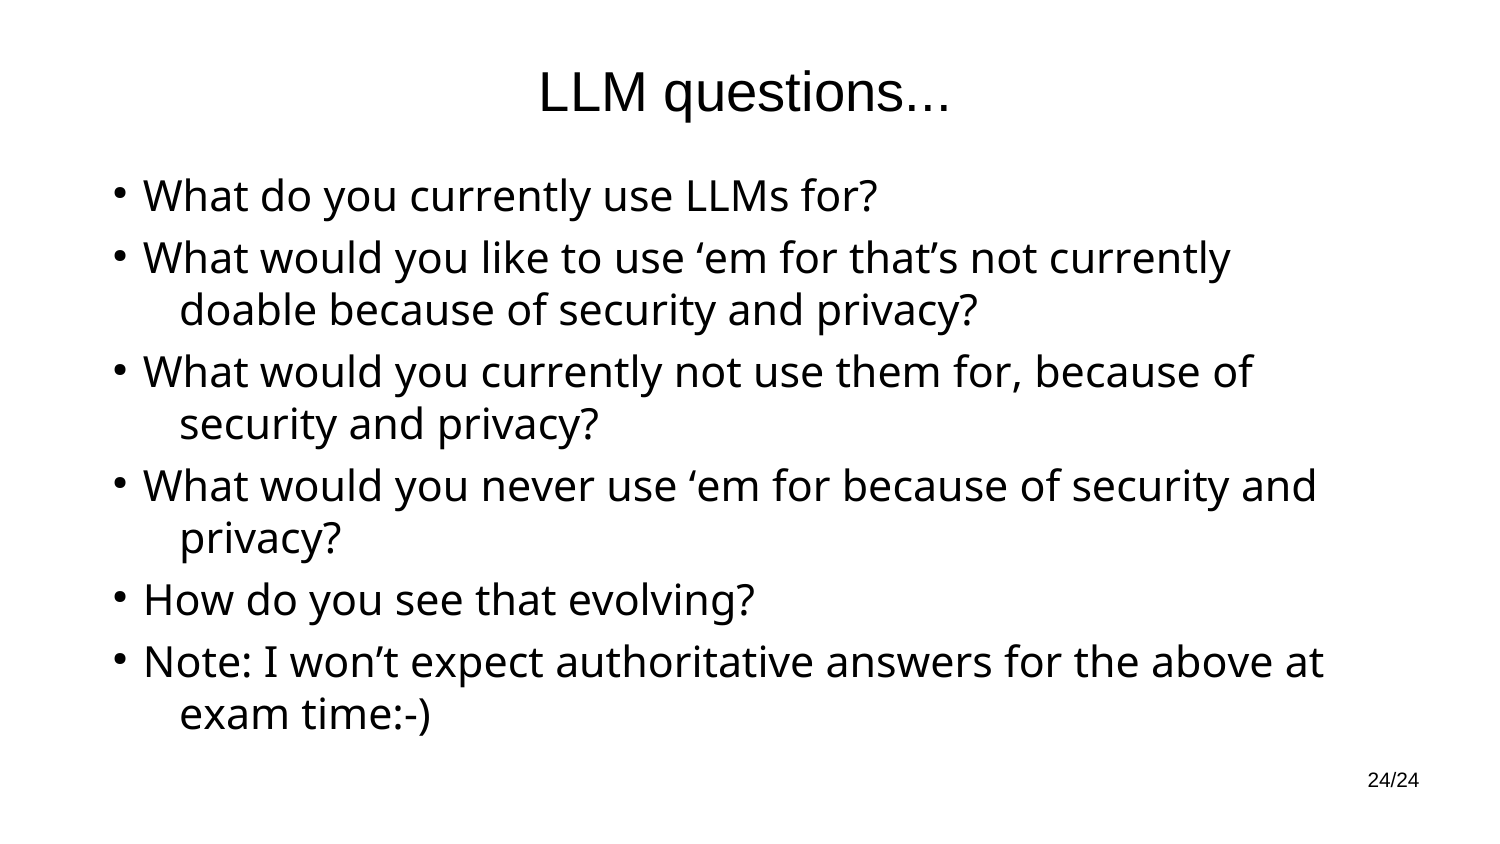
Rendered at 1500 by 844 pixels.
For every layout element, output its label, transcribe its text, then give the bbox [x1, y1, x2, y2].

title LLM questions... [112, 22, 1379, 157]
list What do you currently use LLMs for? What would you like to use ‘em for that’s not currently doable because of security and privacy? What would you currently not use them for, because of security and privacy? What would you never use ‘em for because of security and privacy? How do you see that evolving? Note: I won’t expect authoritative answers for the above at exam time:-) [112, 168, 1379, 744]
